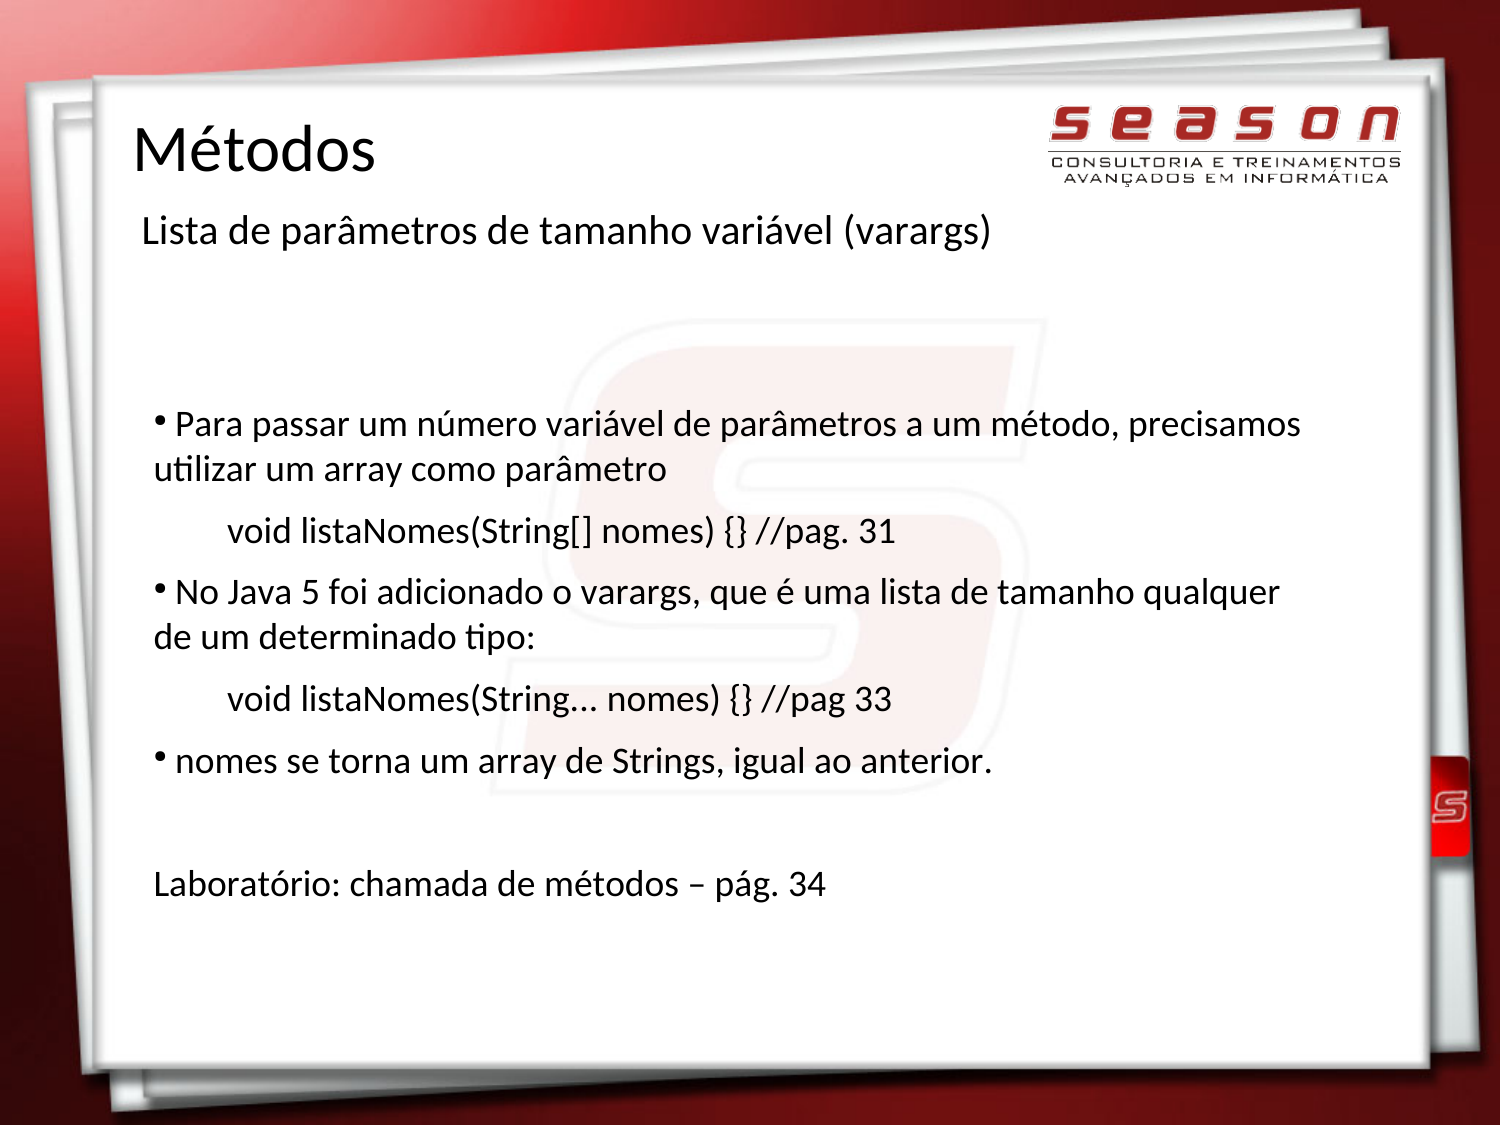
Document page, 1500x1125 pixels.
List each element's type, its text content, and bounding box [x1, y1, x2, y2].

title Métodos [118, 33, 1394, 257]
text_box Lista de parâmetros de tamanho variável (varargs) [141, 202, 1240, 254]
text_box Para passar um número variável de parâmetros a um método, precisamos utilizar um array como parâmetro void listaNomes(String[] nomes) {} //pag. 31 No Java 5 foi adicionado o varargs, que é uma lista de tamanho qualquer de um determinado tipo: void listaNomes(String... nomes) {} //pag 33 nomes se torna um array de Strings, igual ao anterior. Laboratório: chamada de métodos – pág. 34 [153, 398, 1328, 904]
picture [0, 0, 1500, 1125]
